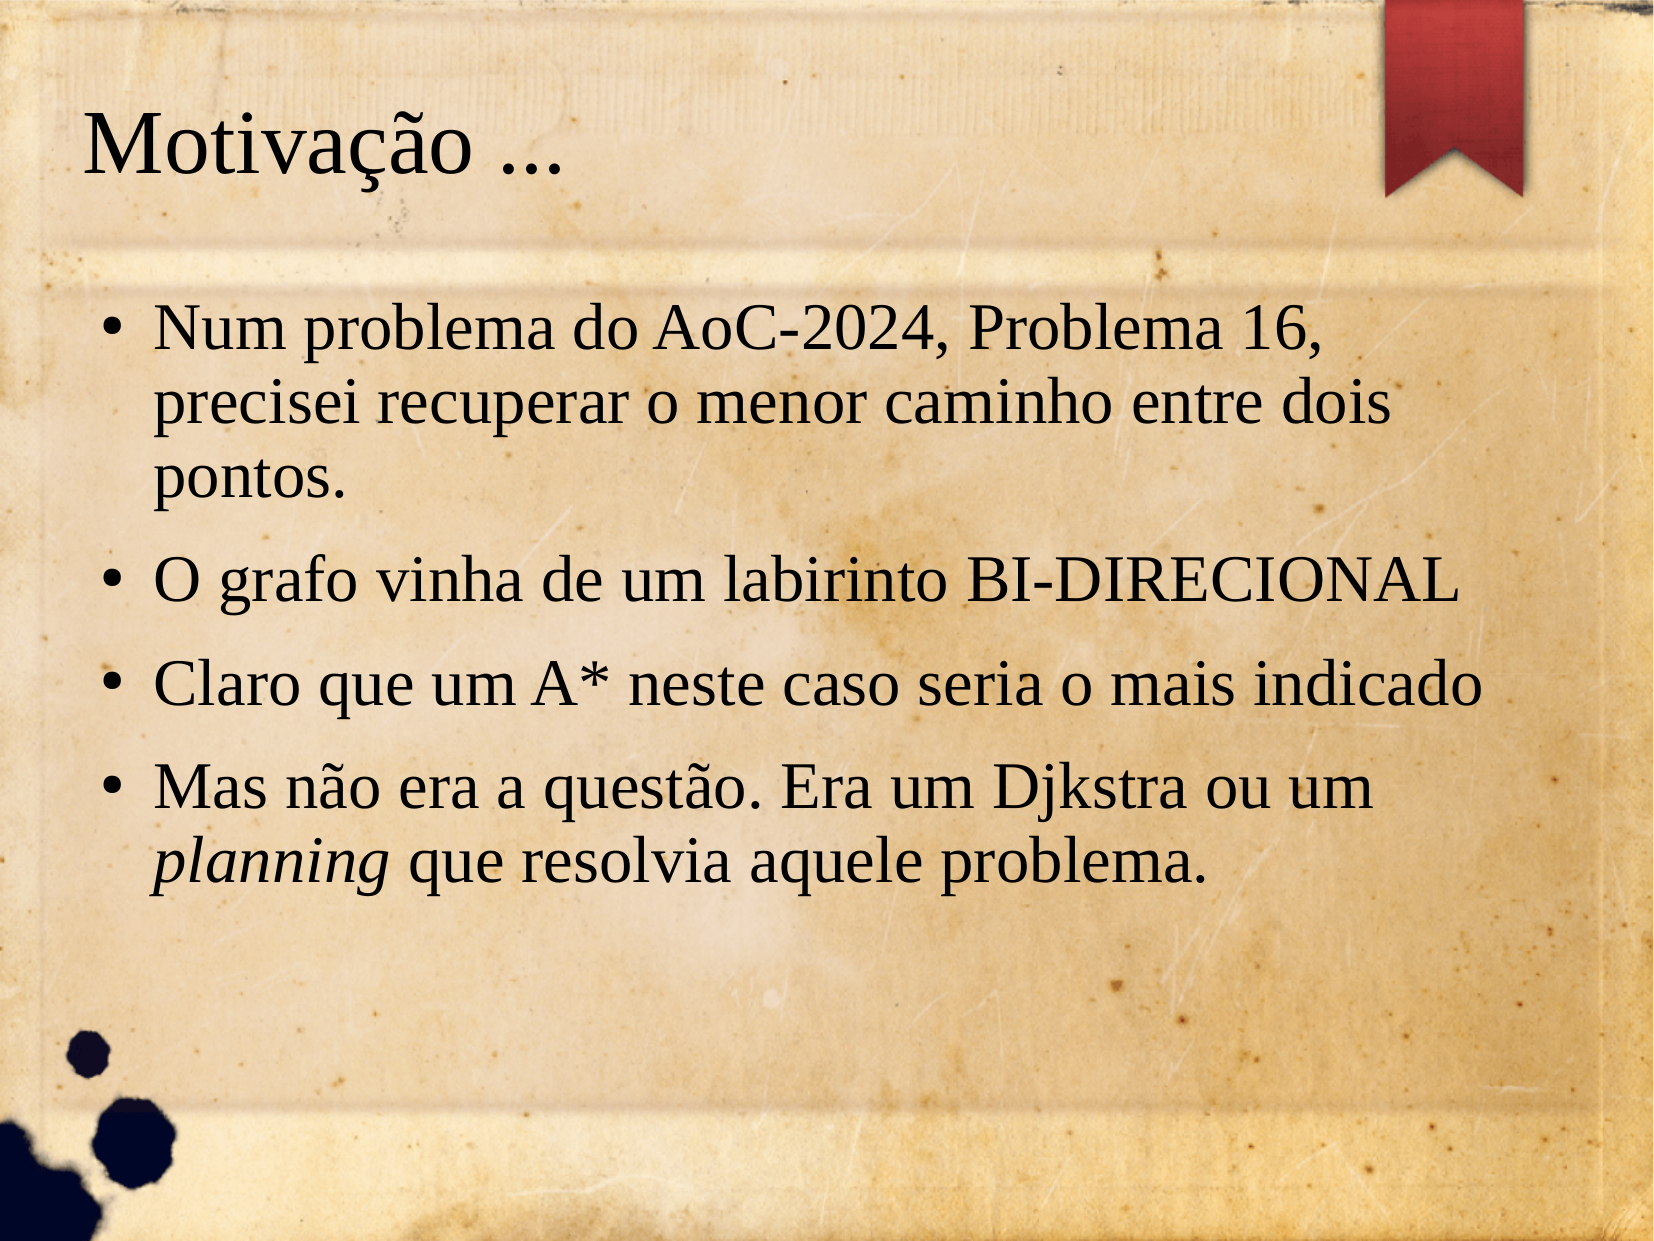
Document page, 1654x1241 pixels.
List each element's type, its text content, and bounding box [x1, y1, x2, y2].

list Num problema do AoC-2024, Problema 16, precisei recuperar o menor caminho entre dois pontos. O grafo vinha de um labirinto BI-DIRECIONAL Claro que um A* neste caso seria o mais indicado Mas não era a questão. Era um Djkstra ou um planning que resolvia aquele problema. [82, 290, 1538, 1010]
picture [0, 0, 1654, 1241]
title Motivação ... [82, 49, 1347, 237]
